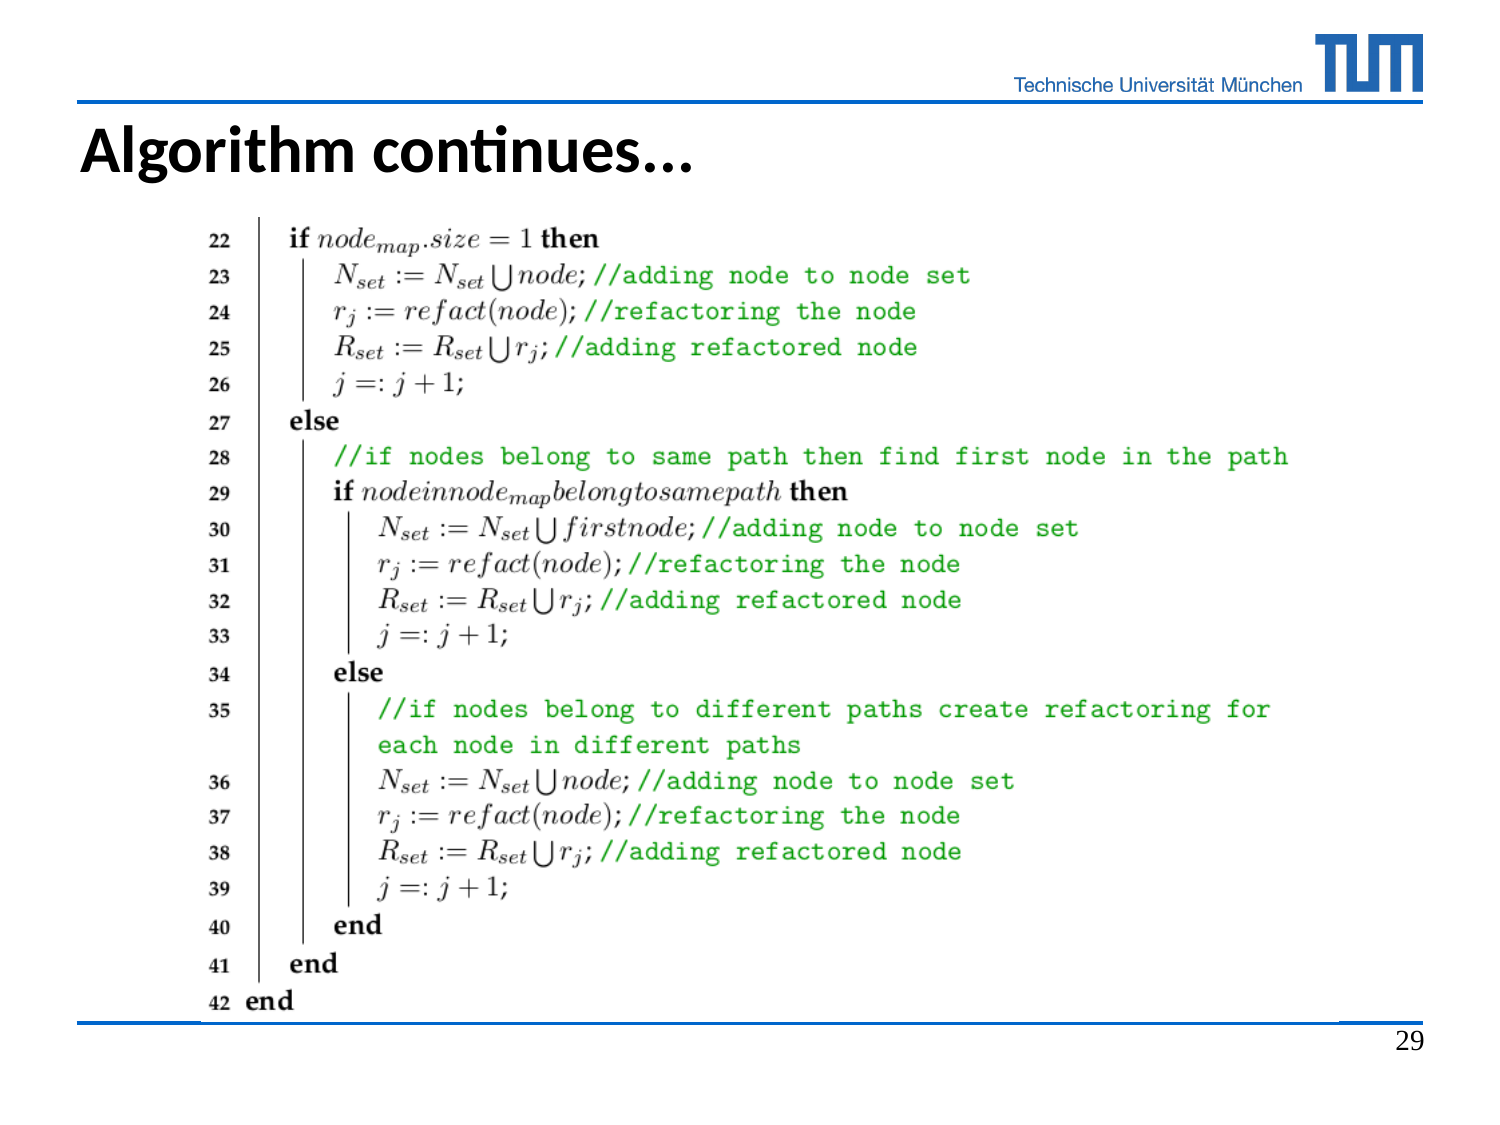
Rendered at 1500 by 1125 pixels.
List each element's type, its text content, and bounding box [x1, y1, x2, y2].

picture [1014, 34, 1423, 92]
picture [201, 217, 1339, 1022]
title Algorithm continues... [80, 112, 1419, 200]
